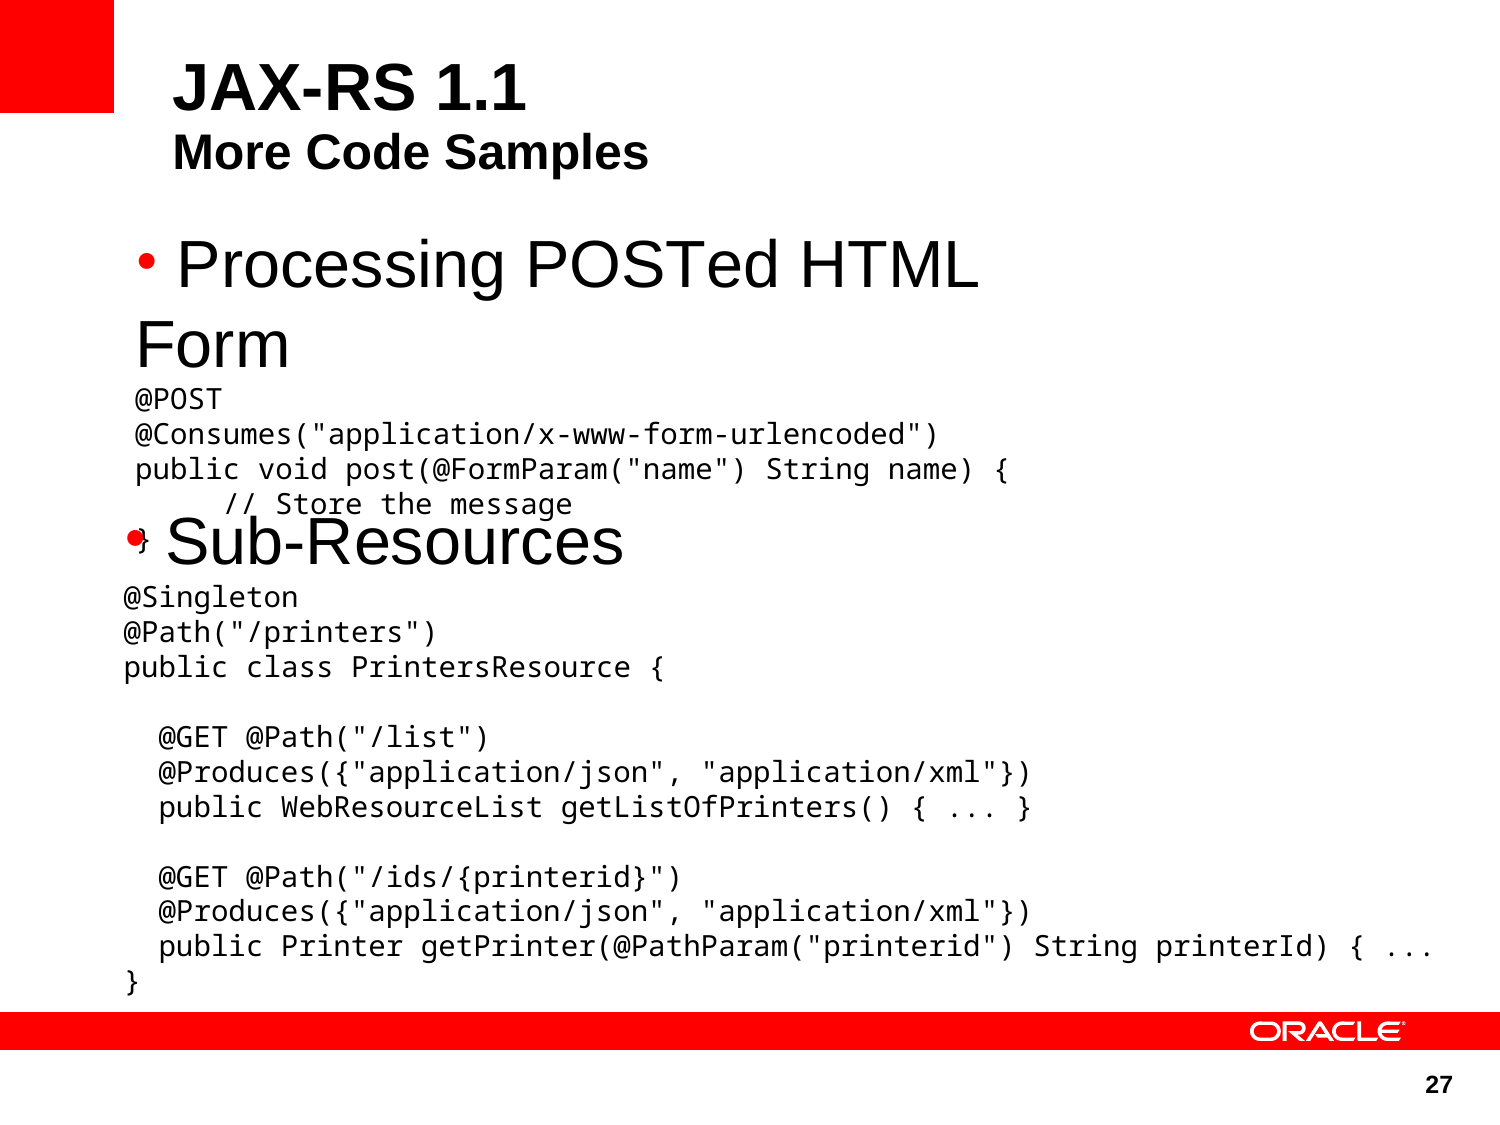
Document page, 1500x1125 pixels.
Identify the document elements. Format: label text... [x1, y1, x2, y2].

picture [0, 1012, 1500, 1050]
title JAX-RS 1.1 More Code Samples [157, 37, 1402, 193]
text_box Sub-Resources @Singleton @Path("/printers") public class PrintersResource { @GET @Path("/list") @Produces({"application/json", "application/xml"}) public WebResourceList getListOfPrinters() { ... } @GET @Path("/ids/{printerid}") @Produces({"application/json", "application/xml"}) public Printer getPrinter(@PathParam("printerid") String printerId) { ... } [108, 490, 1457, 1006]
picture [0, 0, 114, 113]
text_box Processing POSTed HTML Form @POST @Consumes("application/x-www-form-urlencoded") public void post(@FormParam("name") String name) { // Store the message } [120, 213, 1131, 490]
